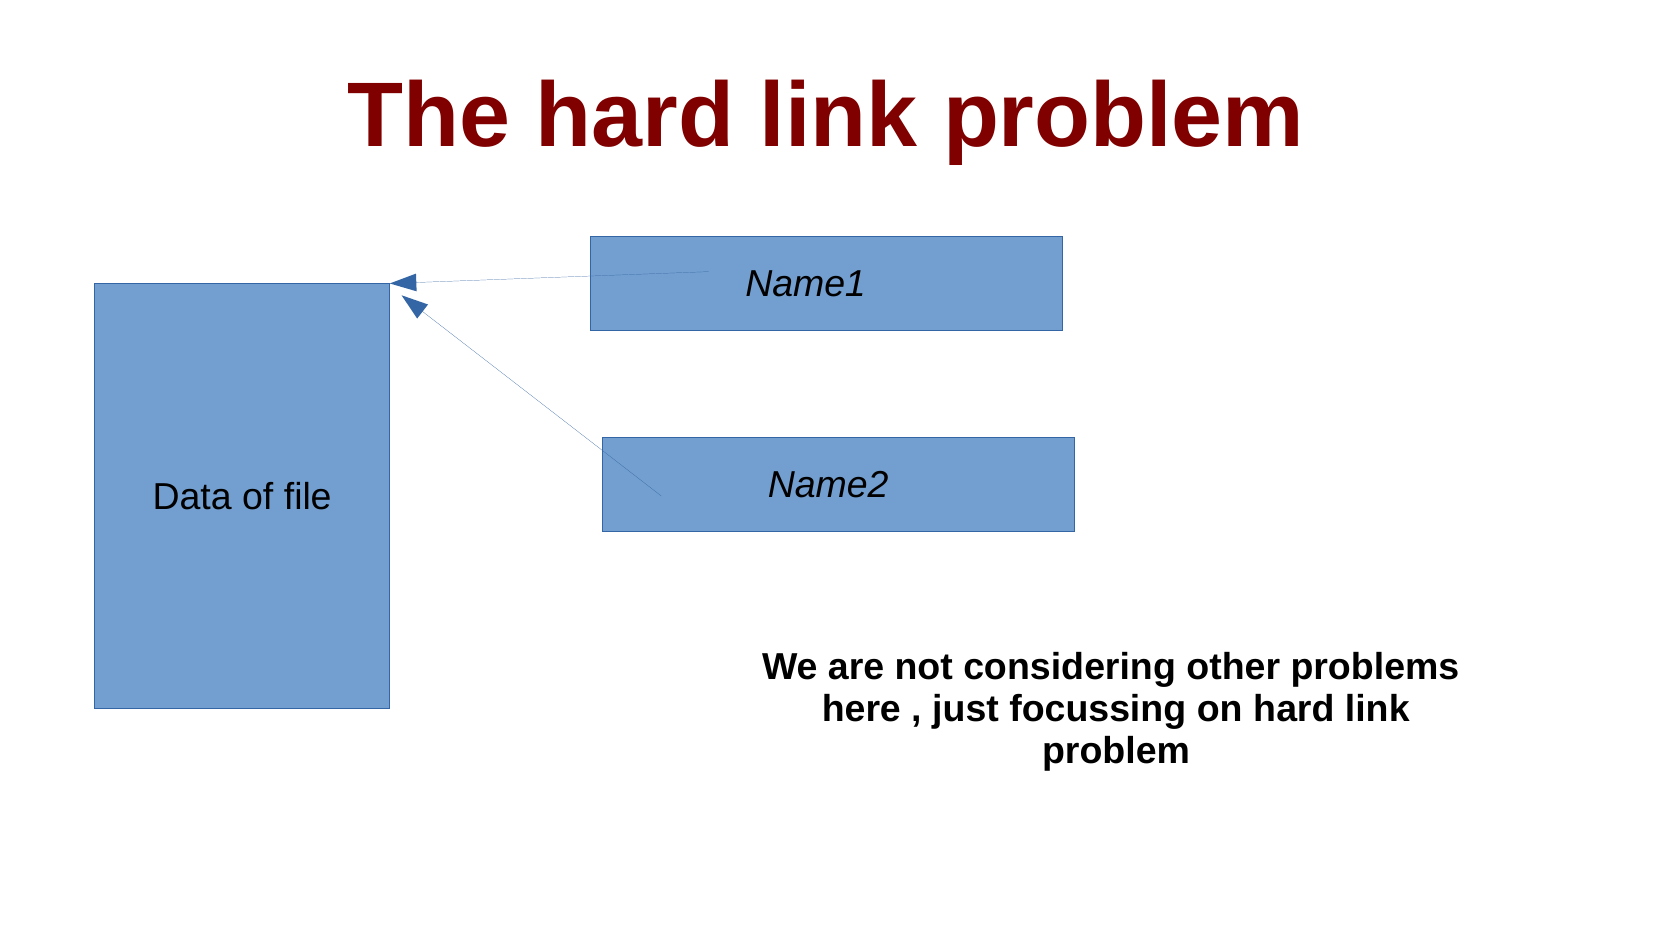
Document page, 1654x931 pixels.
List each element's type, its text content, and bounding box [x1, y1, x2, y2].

text_box Name1 [590, 236, 1063, 331]
text_box Data of file [94, 283, 390, 709]
text_box We are not considering other problems here , just focussing on hard link problem [732, 637, 1501, 779]
text_box Name2 [602, 437, 1075, 532]
title The hard link problem [82, 37, 1571, 193]
